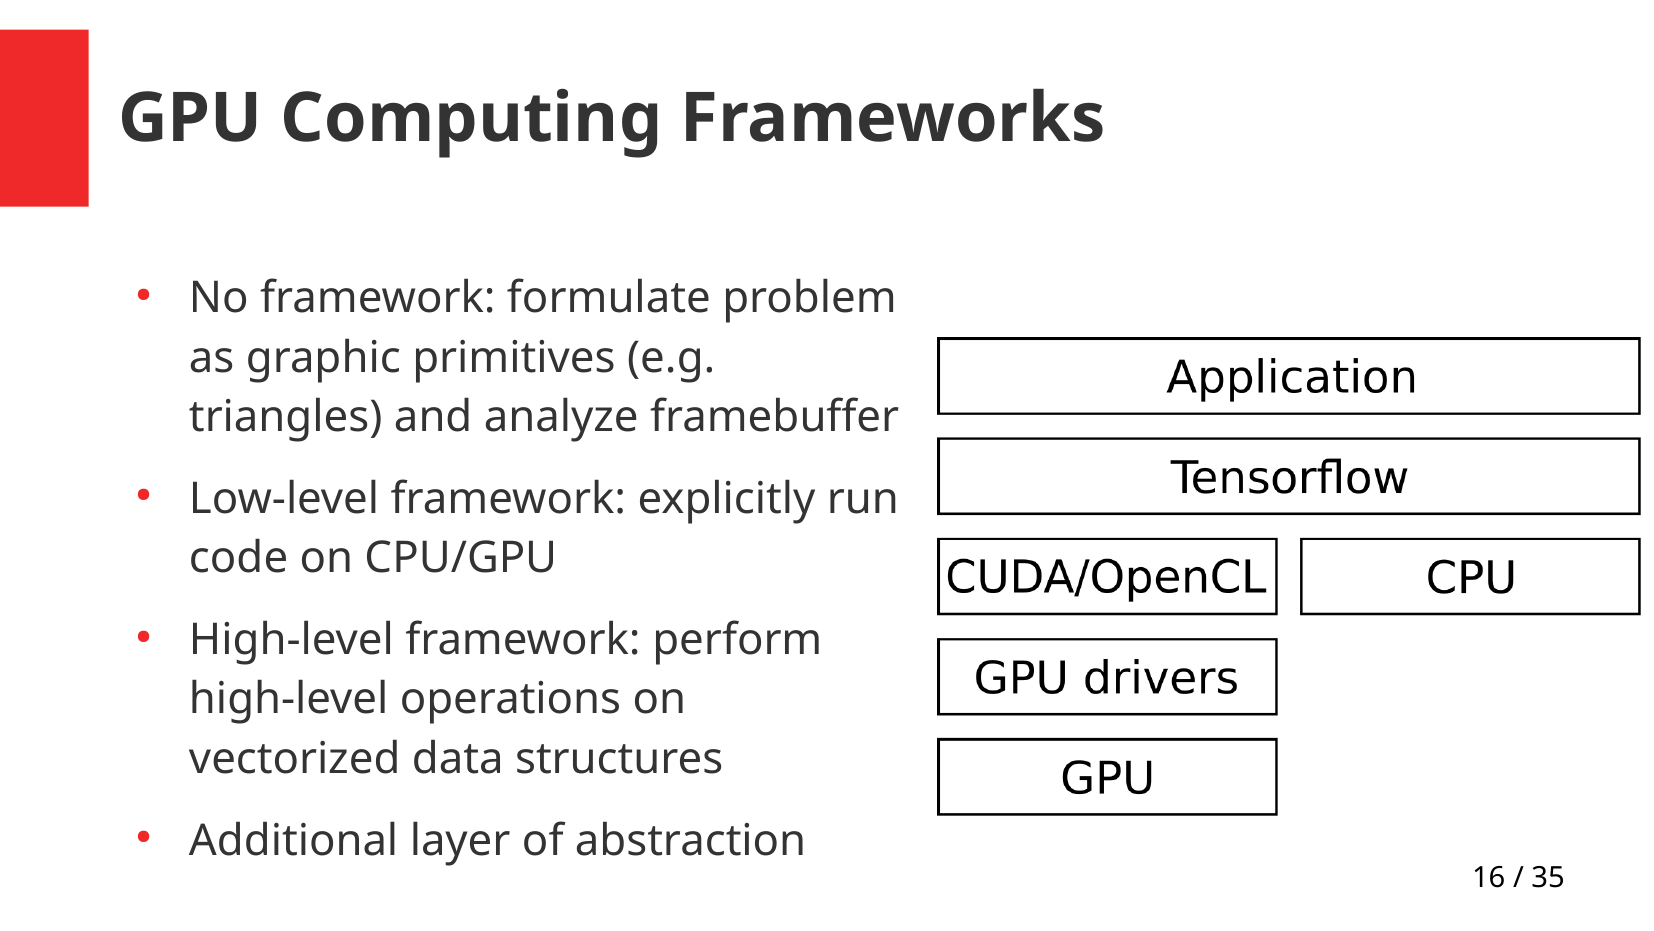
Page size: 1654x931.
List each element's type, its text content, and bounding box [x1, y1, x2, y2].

list No framework: formulate problem as graphic primitives (e.g. triangles) and analyze framebuffer Low-level framework: explicitly run code on CPU/GPU High-level framework: perform high-level operations on vectorized data structures Additional layer of abstraction [118, 265, 901, 901]
picture [937, 337, 1654, 863]
title GPU Computing Frameworks [118, 37, 1571, 193]
